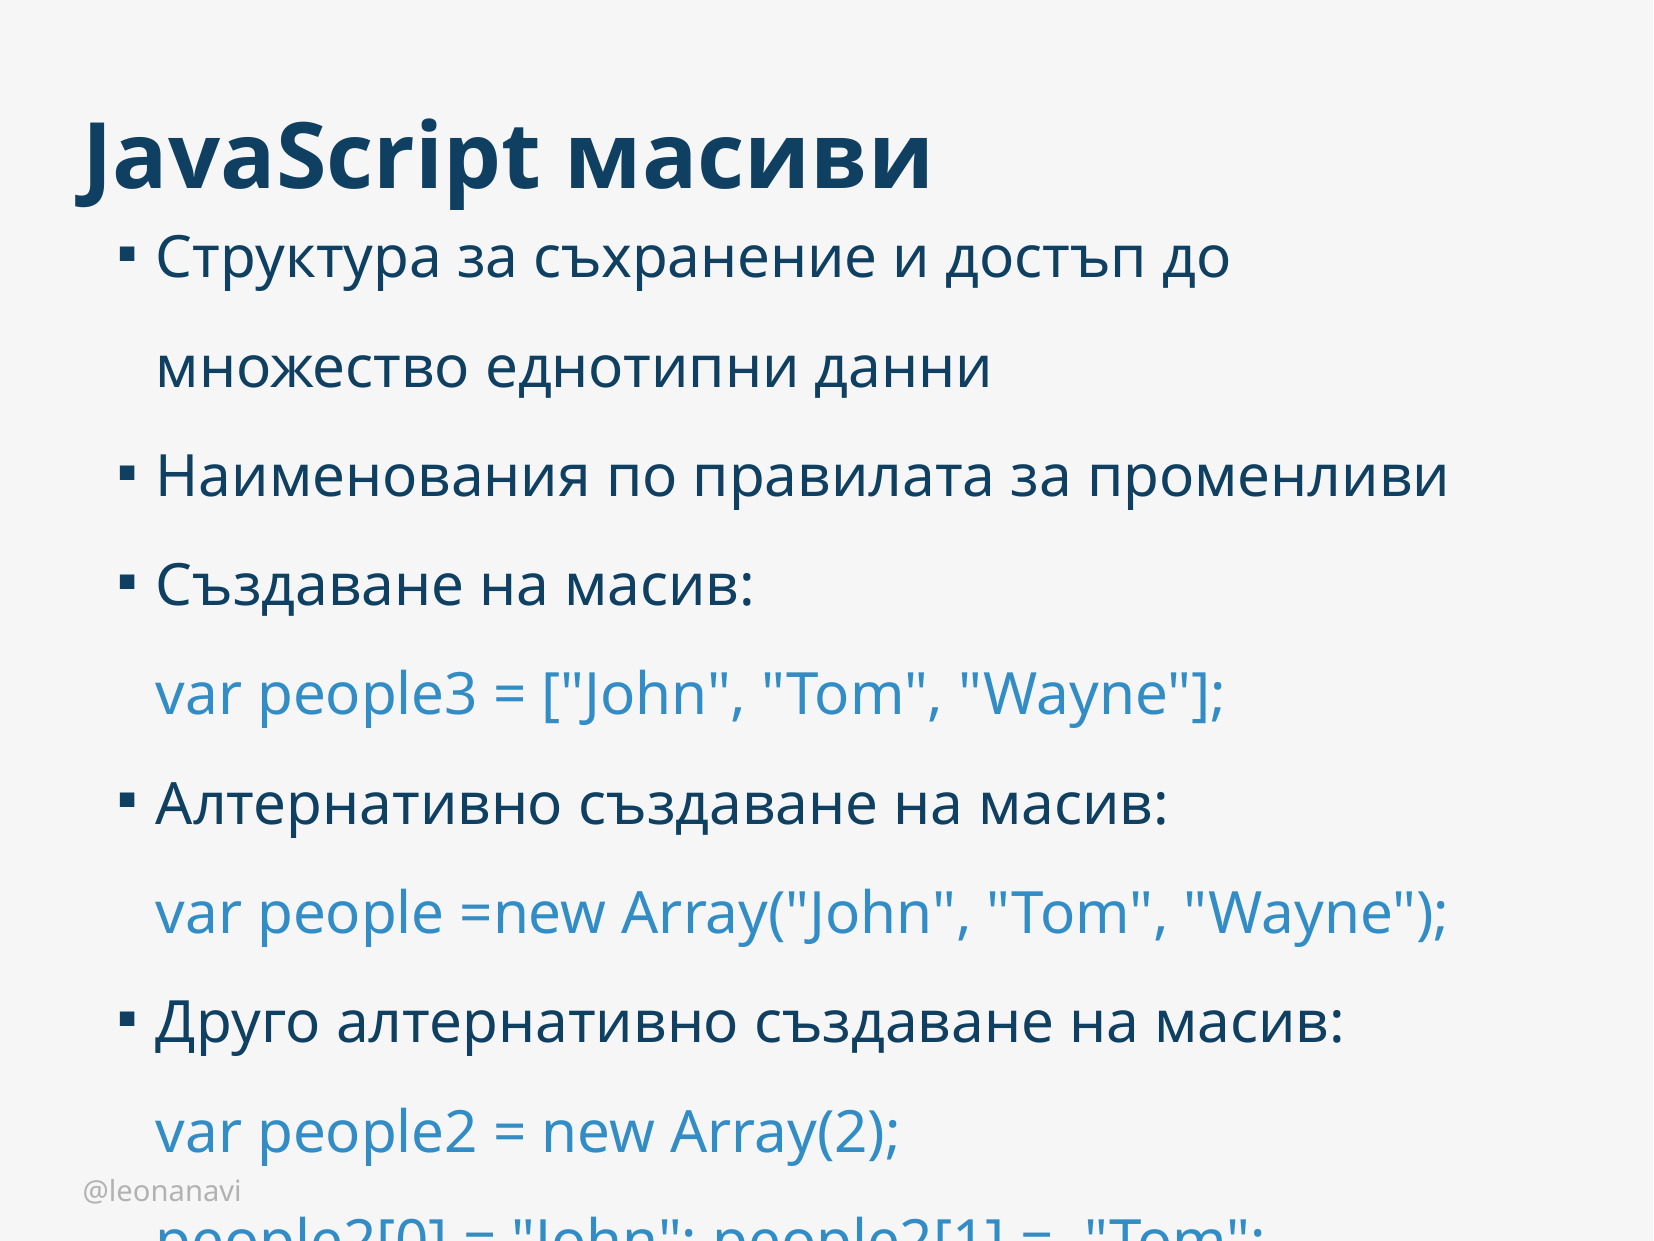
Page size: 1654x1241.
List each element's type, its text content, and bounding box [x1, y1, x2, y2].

title JavaScript масиви [82, 49, 1571, 257]
text_box Структура за съхранение и достъп до множество еднотипни данни Наименования по правилата за променливи Създаване на масив: var people3 = ["John", "Tom", "Wayne"]; Алтернативно създаване на масив: var people =new Array("John", "Tom", "Wayne"); Друго алтернативно създаване на масив: var people2 = new Array(2); people2[0] = "John"; people2[1] = "Tom"; [105, 208, 1621, 1241]
